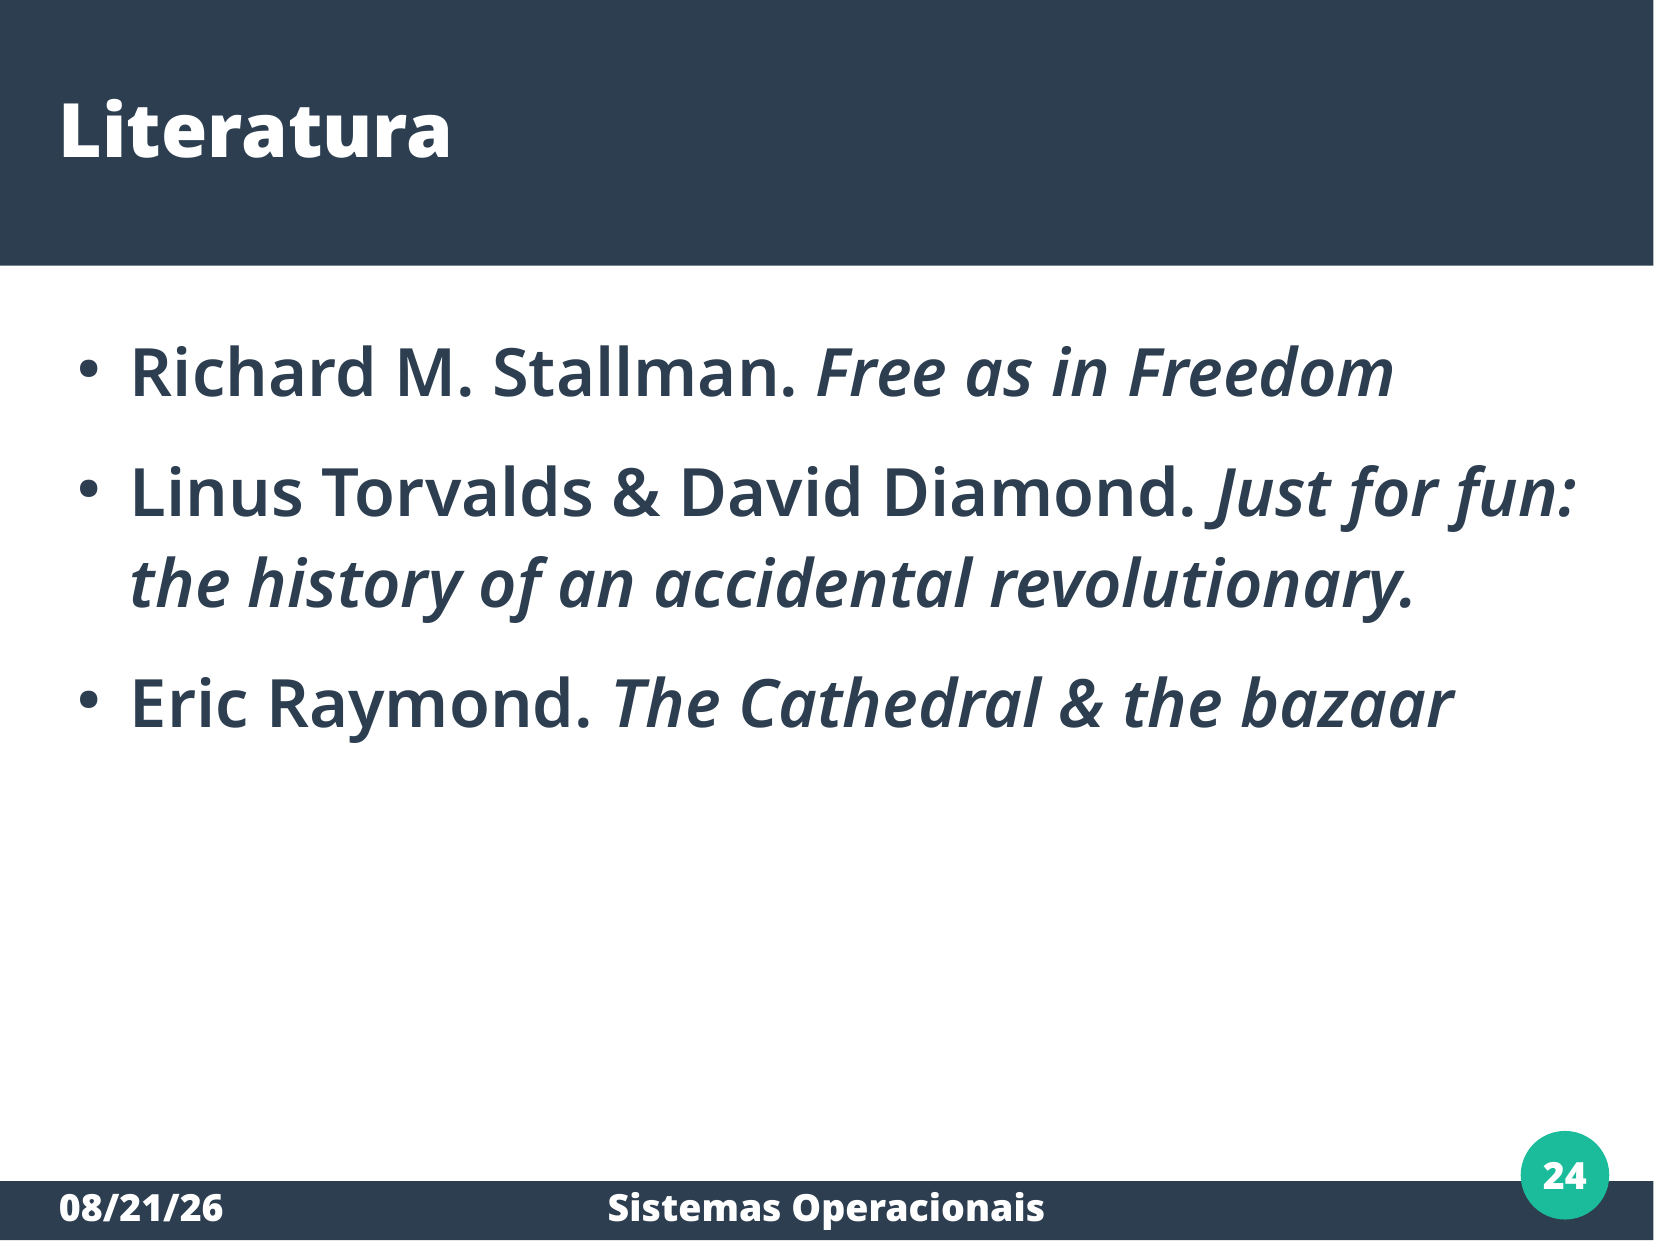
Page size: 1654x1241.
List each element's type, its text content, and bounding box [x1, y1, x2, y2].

title Literatura [59, 49, 1595, 207]
list Richard M. Stallman. Free as in Freedom Linus Torvalds & David Diamond. Just for fun: the history of an accidental revolutionary. Eric Raymond. The Cathedral & the bazaar [59, 324, 1595, 1152]
